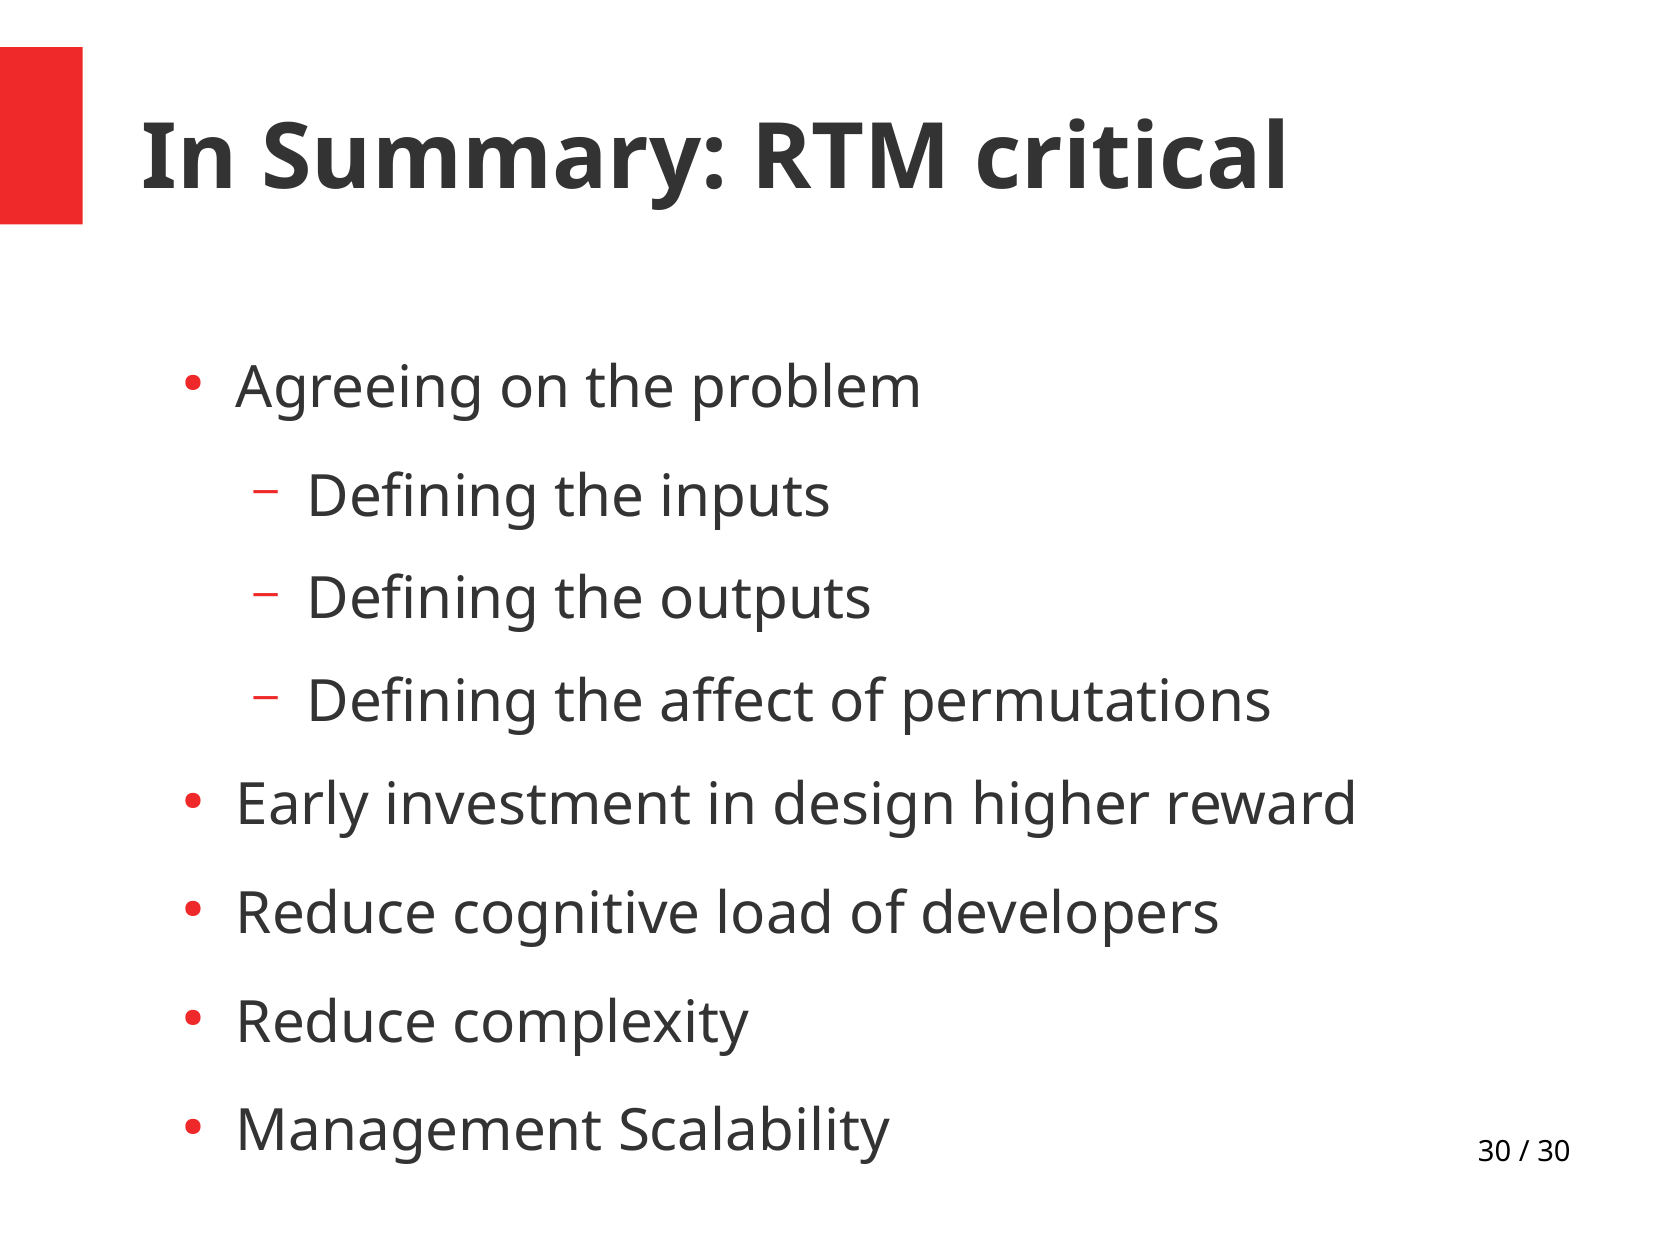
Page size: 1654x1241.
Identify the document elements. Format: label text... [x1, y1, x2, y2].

list Agreeing on the problem Defining the inputs Defining the outputs Defining the affect of permutations Early investment in design higher reward Reduce cognitive load of developers Reduce complexity Management Scalability [165, 345, 1531, 570]
title In Summary: RTM critical [118, 49, 1571, 257]
